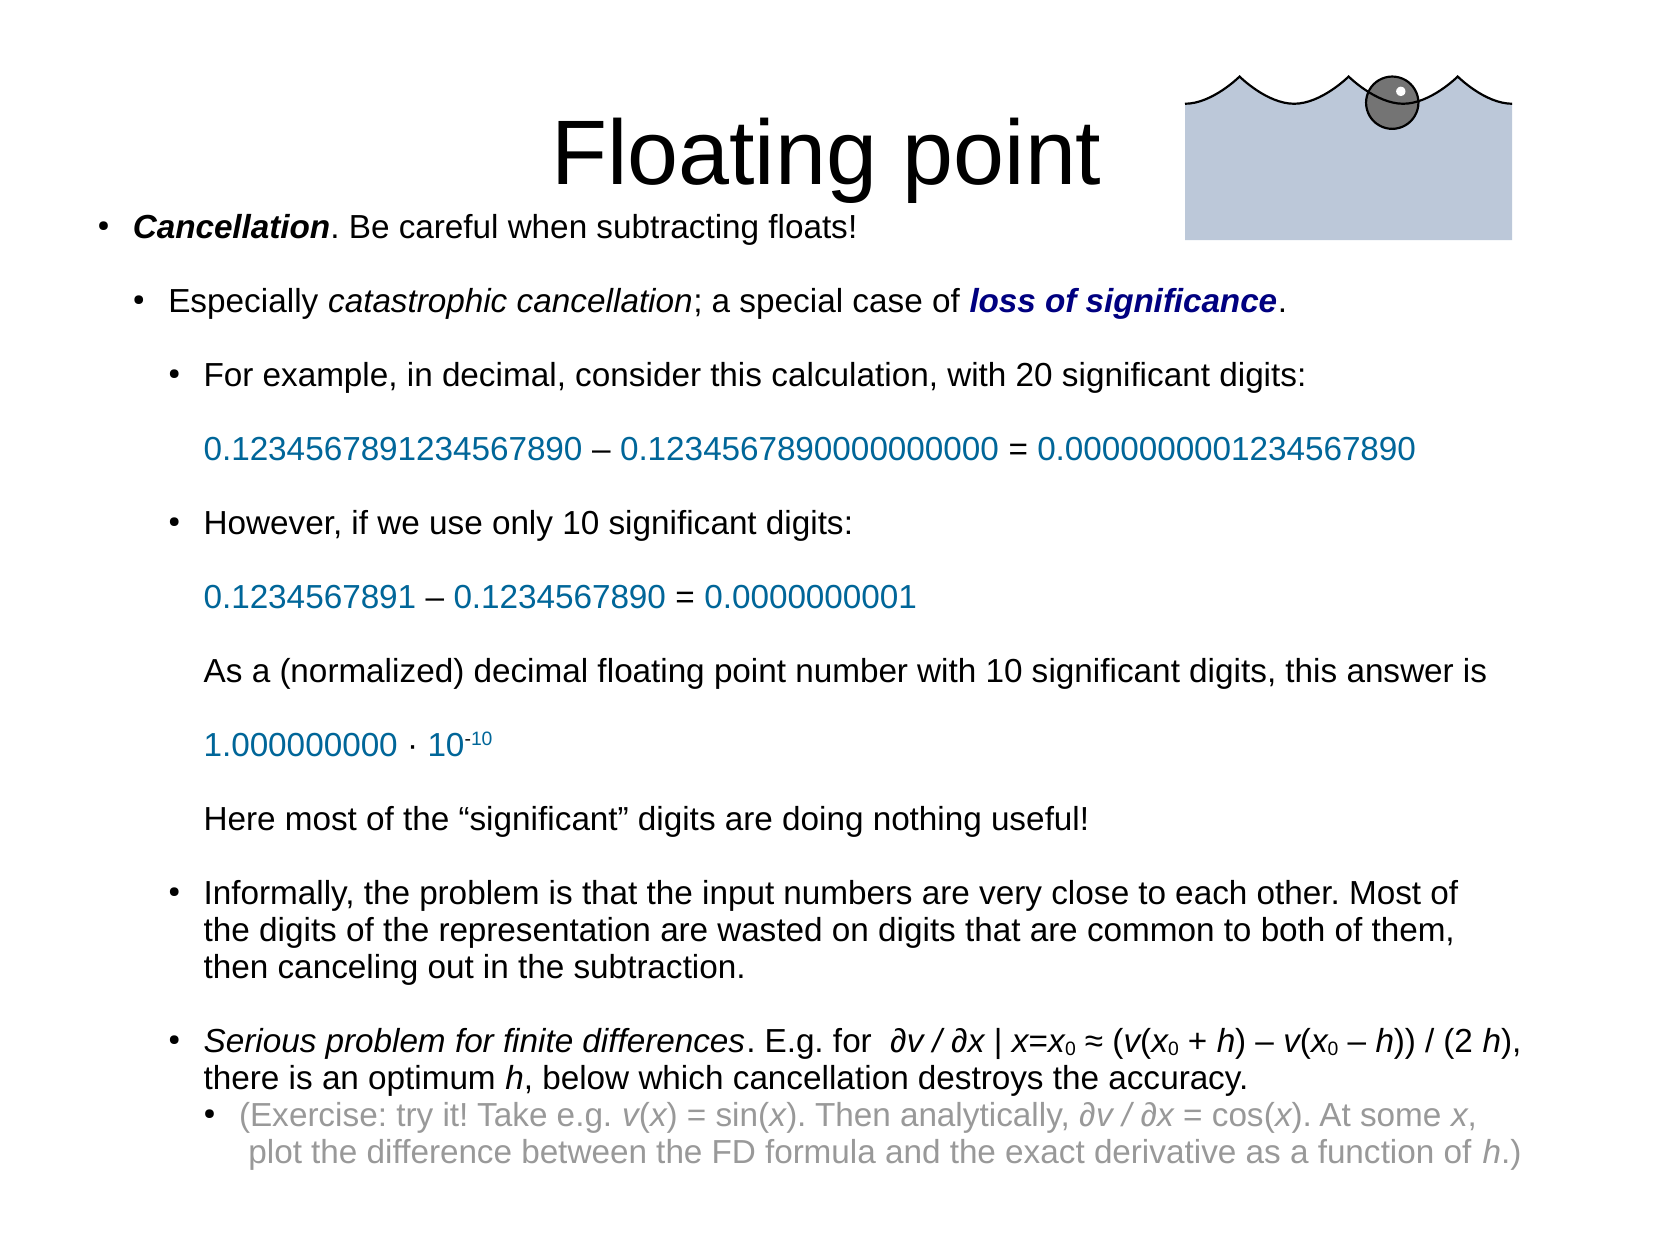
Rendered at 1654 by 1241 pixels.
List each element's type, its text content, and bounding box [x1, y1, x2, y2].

title Floating point [82, 49, 1571, 257]
picture [1185, 75, 1513, 241]
text_box Cancellation. Be careful when subtracting floats! Especially catastrophic cancellation; a special case of loss of significance. For example, in decimal, consider this calculation, with 20 significant digits: 0.1234567891234567890 – 0.1234567890000000000 = 0.0000000001234567890 However, if we use only 10 significant digits: 0.1234567891 – 0.1234567890 = 0.0000000001 As a (normalized) decimal floating point number with 10 significant digits, this answer is 1.000000000 · 10-10 Here most of the “significant” digits are doing nothing useful! Informally, the problem is that the input numbers are very close to each other. Most of the digits of the representation are wasted on digits that are common to both of them, then canceling out in the subtraction. Serious problem for finite differences. E.g. for ∂v / ∂x | x=x0 ≈ (v(x0 + h) – v(x0 – h)) / (2 h), there is an optimum h, below which cancellation destroys the accuracy. (Exercise: try it! Take e.g. v(x) = sin(x). Then analytically, ∂v / ∂x = cos(x). At some x, plot the difference between the FD formula and the exact derivative as a function of h.) [82, 163, 1561, 1205]
